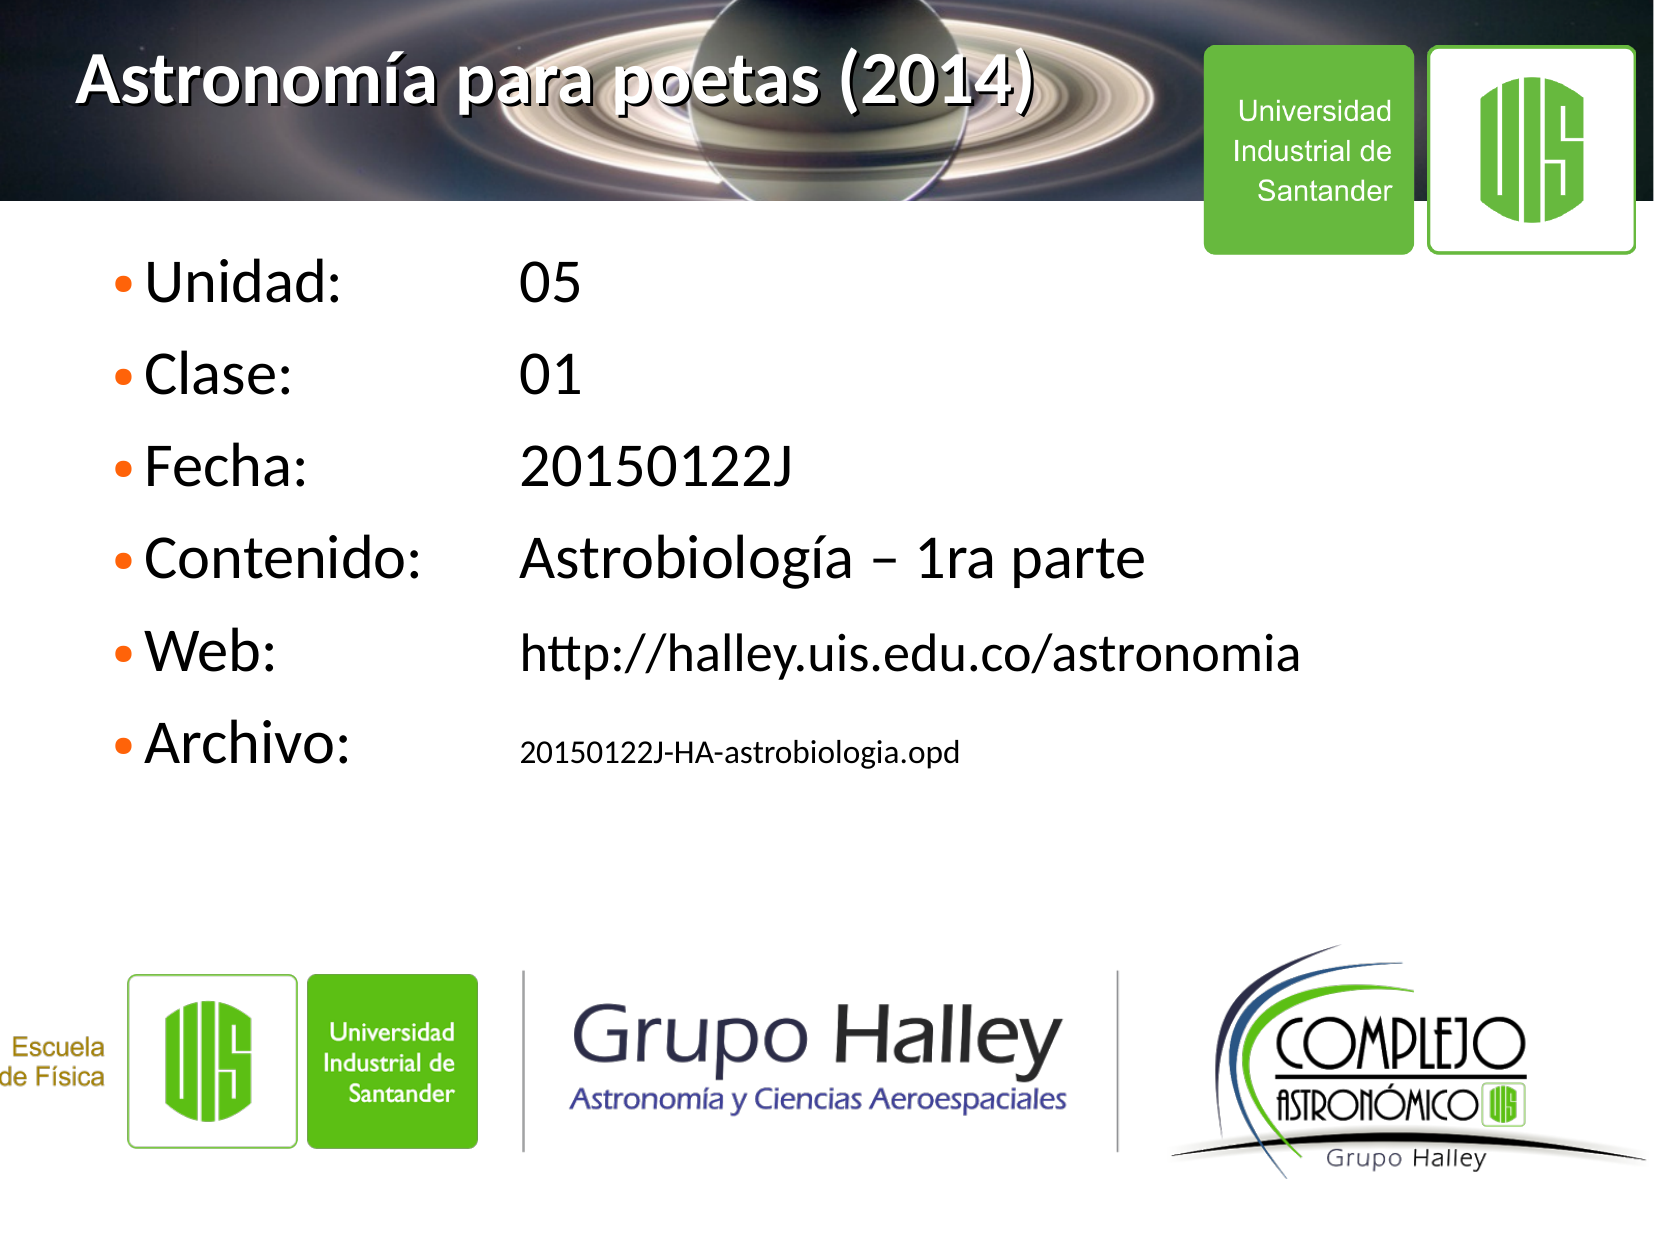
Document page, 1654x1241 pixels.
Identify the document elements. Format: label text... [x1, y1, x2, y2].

title Astronomía para poetas (2014) [75, 19, 1564, 151]
picture [0, 0, 1654, 256]
list Unidad: 05 Clase: 01 Fecha: 20150122J Contenido: Astrobiología – 1ra parte Web: http://halley.uis.edu.co/astronomia Archivo: 20150122J-HA-astrobiologia.opd [82, 255, 1571, 944]
picture [0, 944, 1654, 1179]
